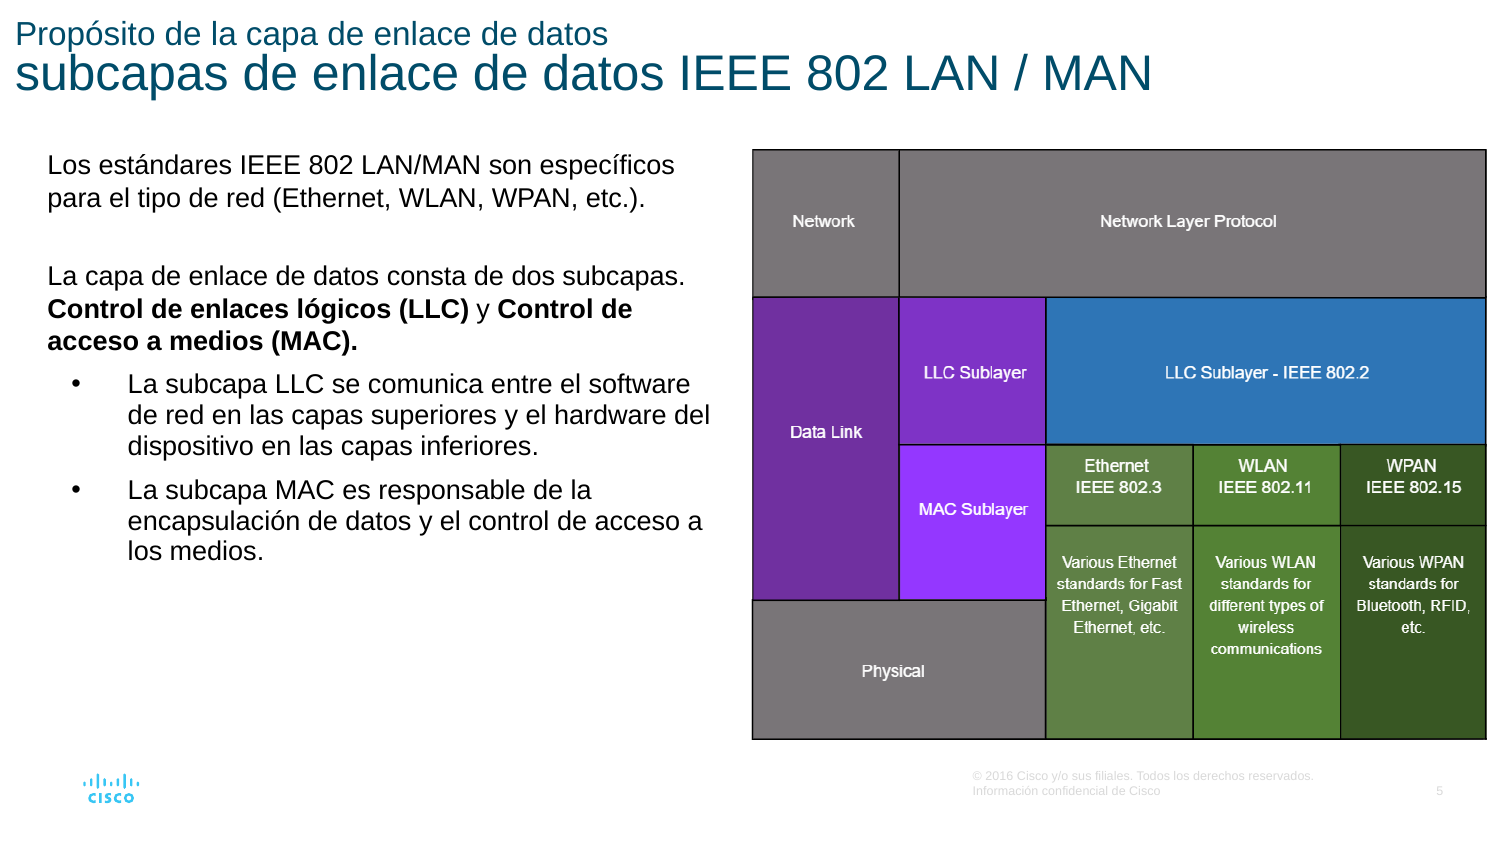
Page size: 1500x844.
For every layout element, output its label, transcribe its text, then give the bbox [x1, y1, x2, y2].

title Propósito de la capa de enlace de datos subcapas de enlace de datos IEEE 802 LAN / MAN [0, 0, 1369, 121]
picture [738, 140, 1500, 745]
list Los estándares IEEE 802 LAN/MAN son específicos para el tipo de red (Ethernet, WLAN, WPAN, etc.). La capa de enlace de datos consta de dos subcapas. Control de enlaces lógicos (LLC) y Control de acceso a medios (MAC). La subcapa LLC se comunica entre el software de red en las capas superiores y el hardware del dispositivo en las capas inferiores. La subcapa MAC es responsable de la encapsulación de datos y el control de acceso a los medios. [32, 140, 738, 745]
